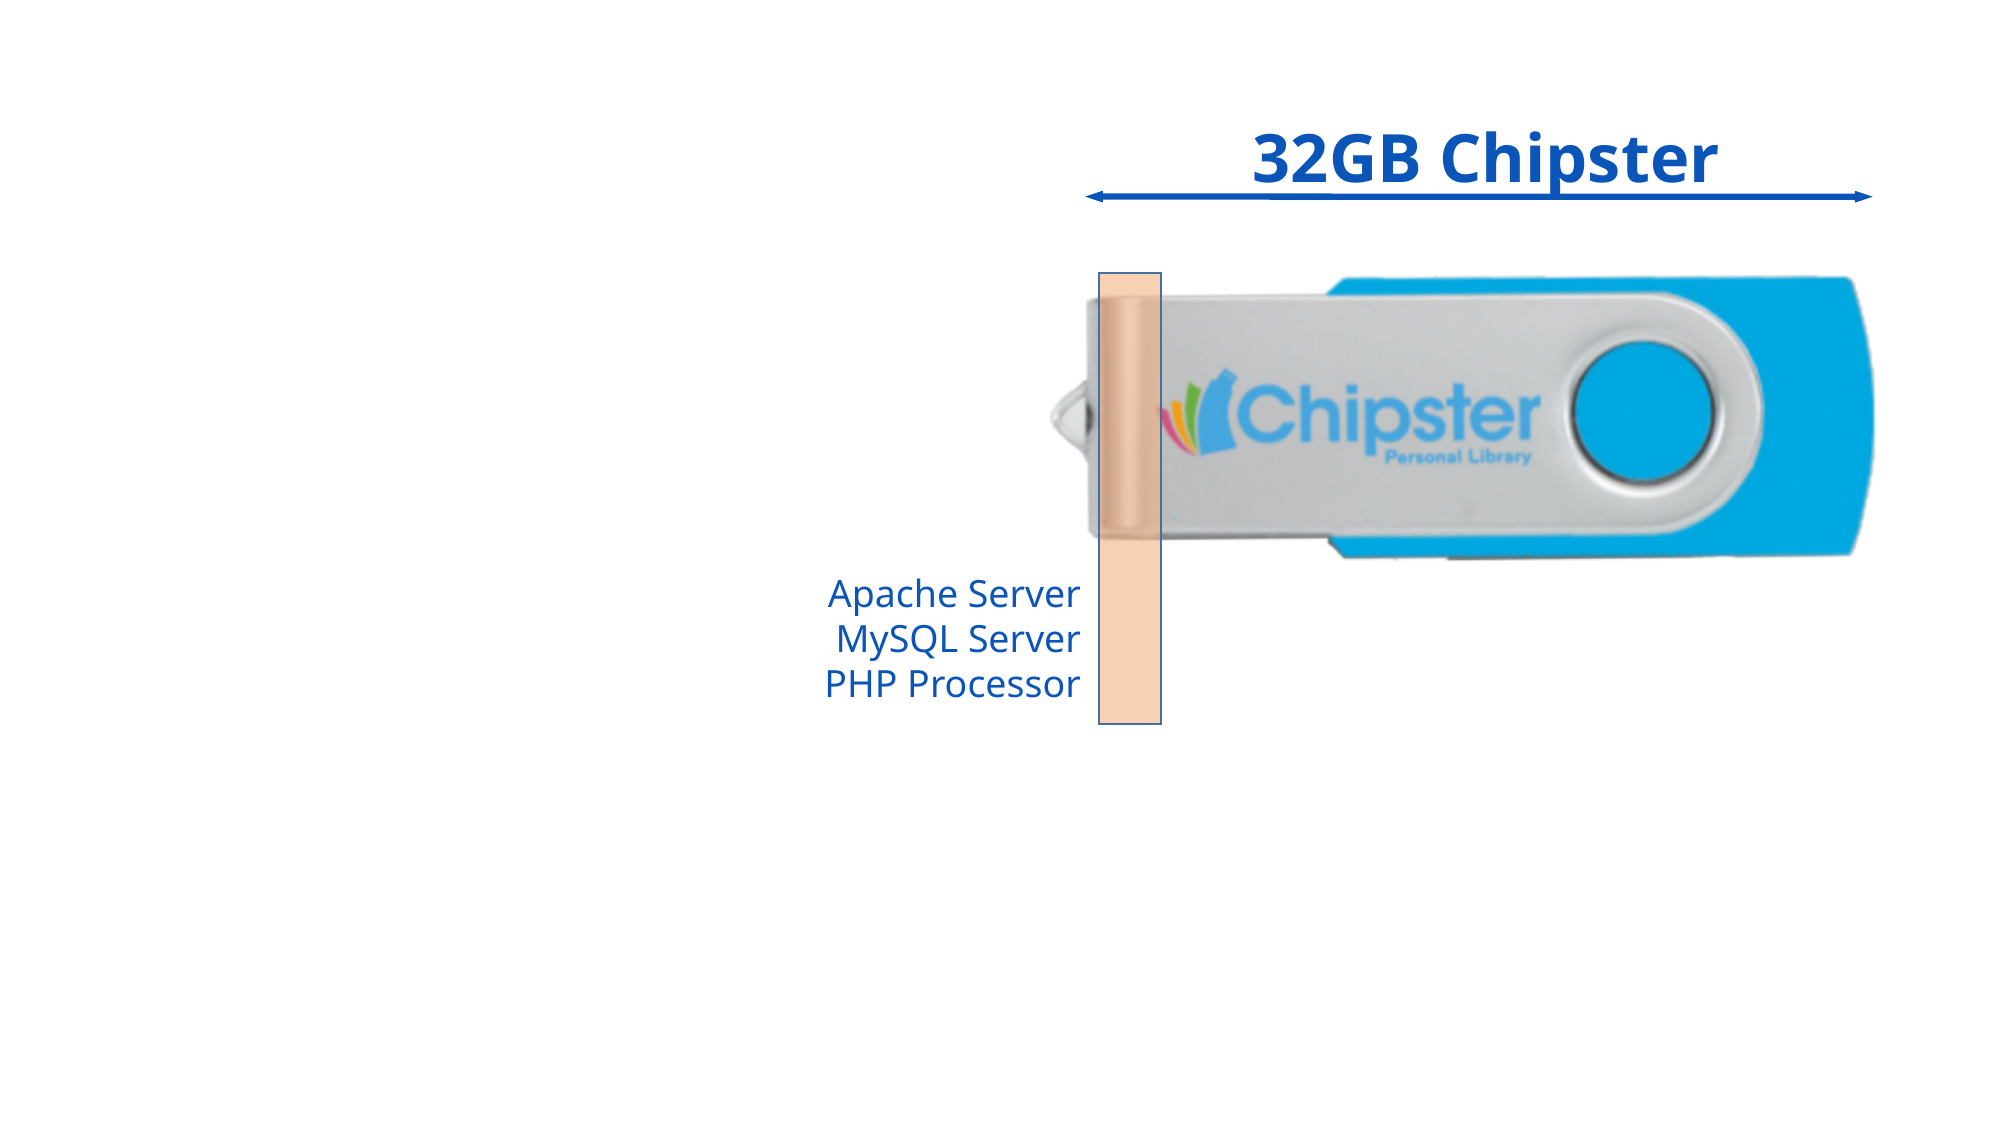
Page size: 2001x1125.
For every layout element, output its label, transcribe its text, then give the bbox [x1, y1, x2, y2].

text_box [1099, 273, 1161, 724]
text_box Apache Server MySQL Server PHP Processor [809, 562, 1157, 712]
picture [1016, 252, 1942, 595]
text_box 32GB Chipster [1237, 108, 1721, 205]
